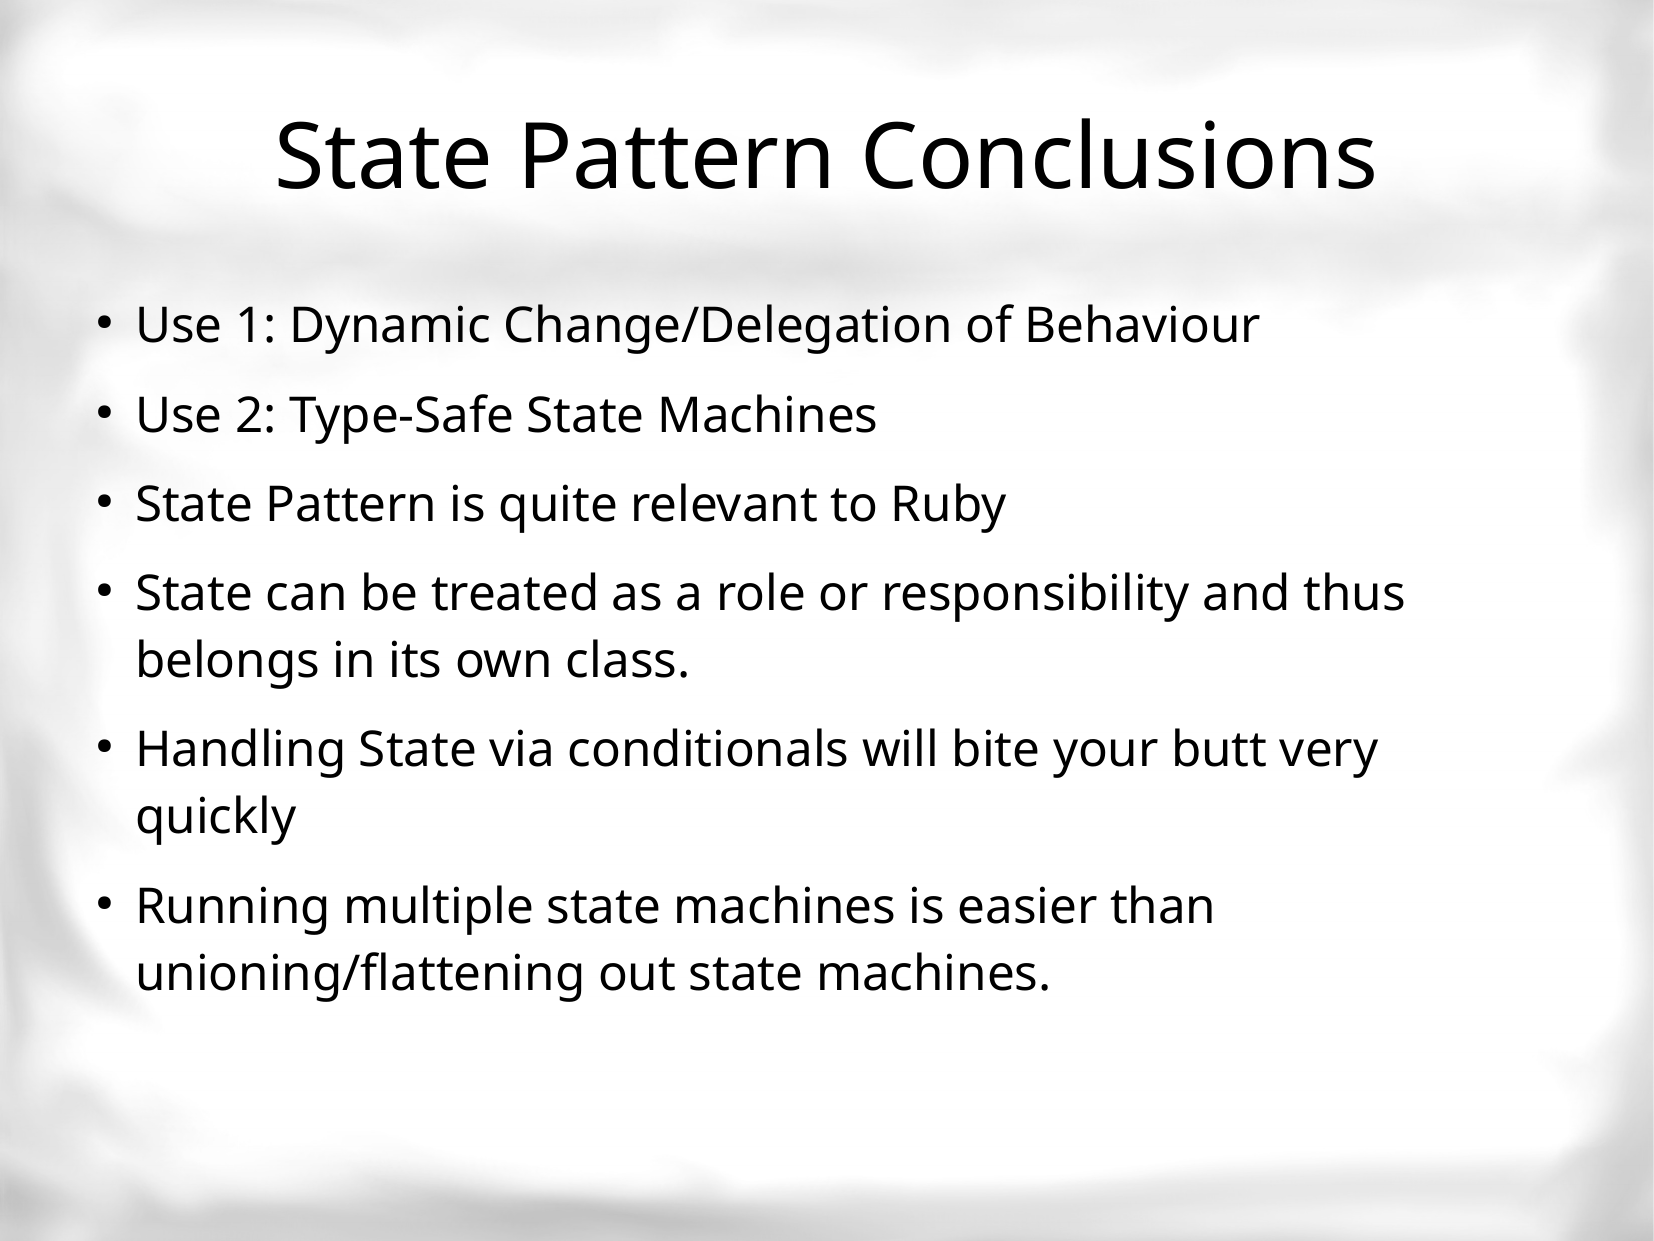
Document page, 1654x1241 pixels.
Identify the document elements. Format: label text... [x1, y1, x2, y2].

title State Pattern Conclusions [82, 49, 1571, 257]
list Use 1: Dynamic Change/Delegation of Behaviour Use 2: Type-Safe State Machines State Pattern is quite relevant to Ruby State can be treated as a role or responsibility and thus belongs in its own class. Handling State via conditionals will bite your butt very quickly Running multiple state machines is easier than unioning/flattening out state machines. [82, 290, 1538, 1010]
picture [0, 0, 1654, 1241]
